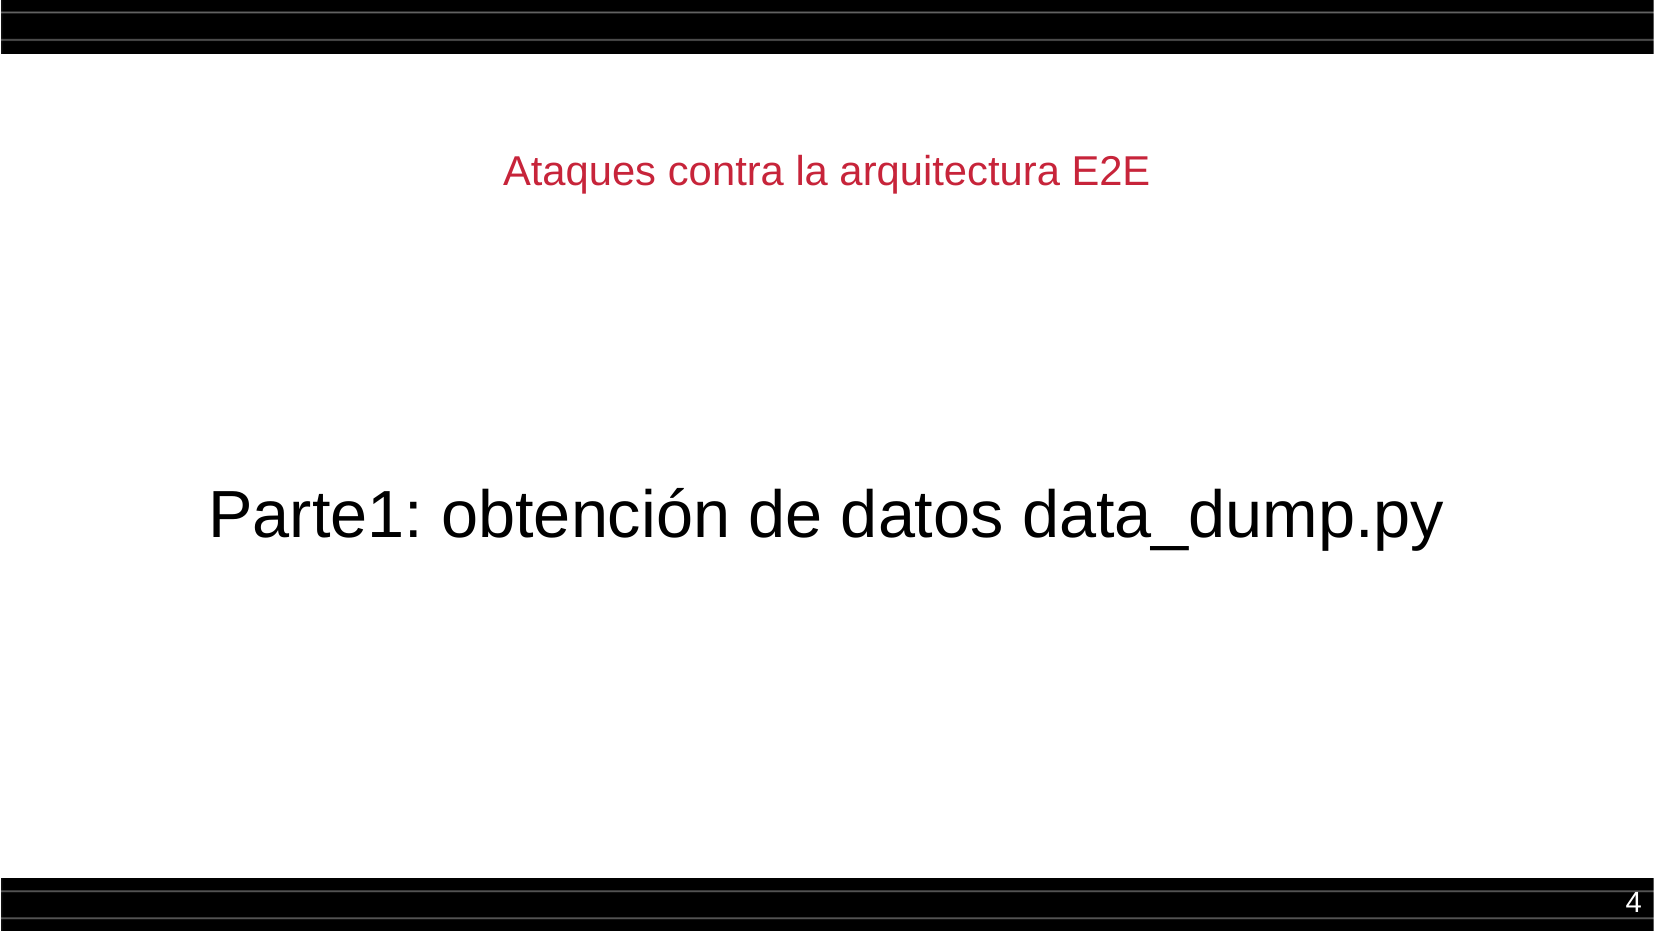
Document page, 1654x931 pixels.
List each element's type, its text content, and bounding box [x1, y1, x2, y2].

picture [1, 878, 1654, 931]
picture [1, 0, 1654, 54]
title Ataques contra la arquitectura E2E [82, 92, 1571, 249]
subtitle Parte1: obtención de datos data_dump.py [82, 271, 1571, 758]
